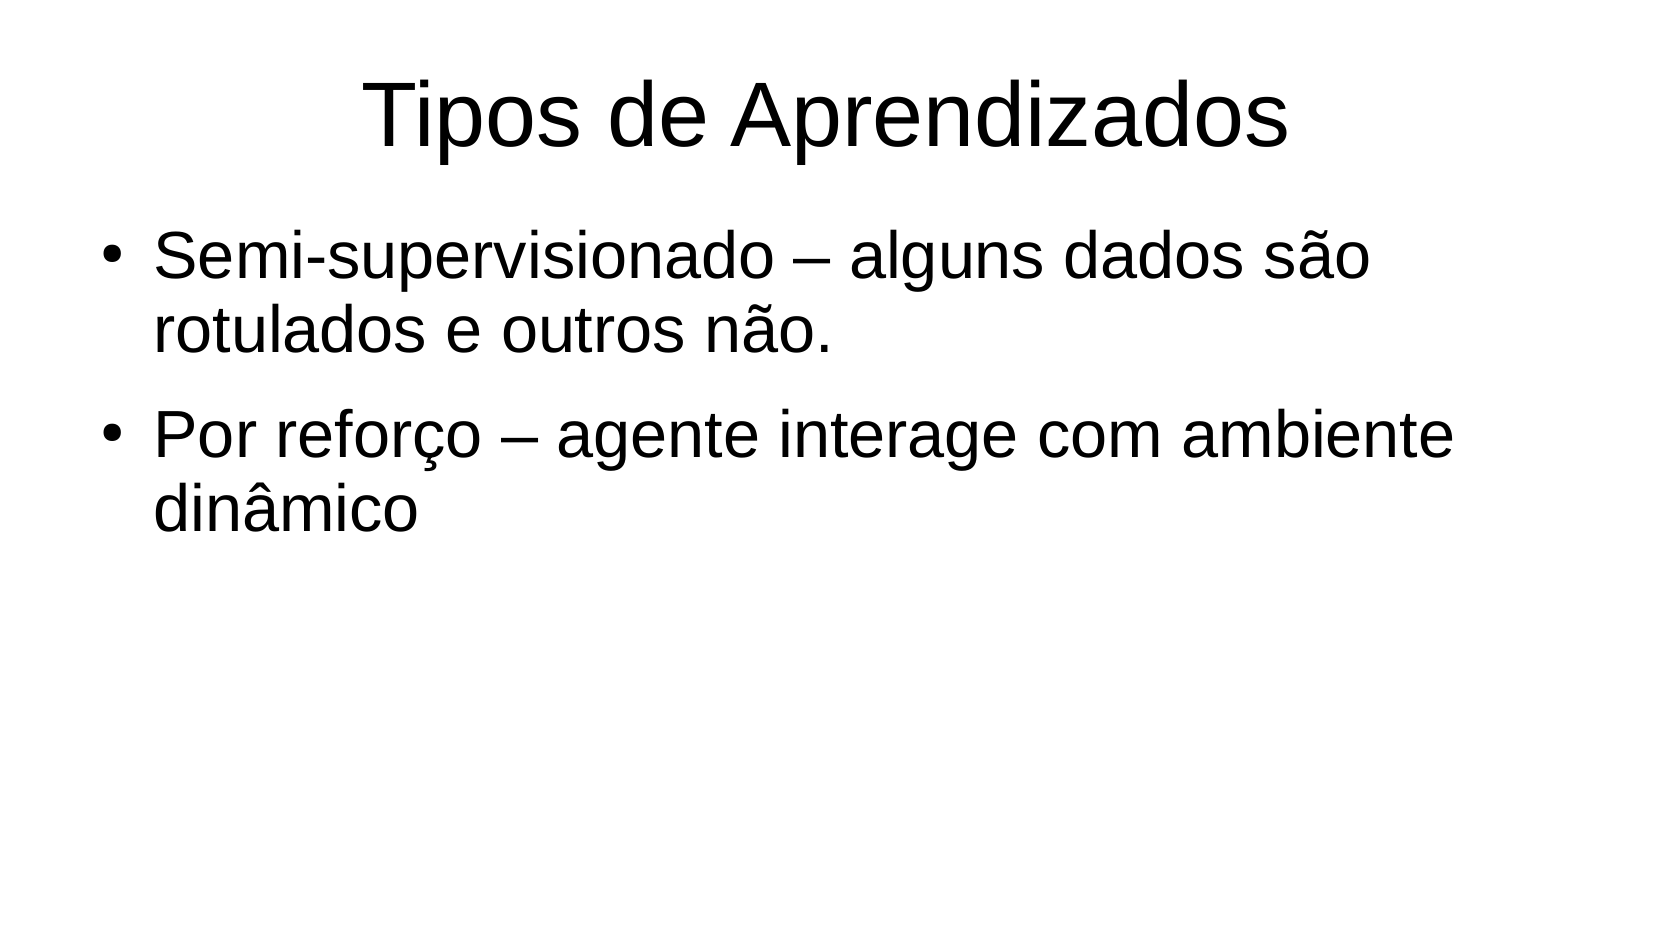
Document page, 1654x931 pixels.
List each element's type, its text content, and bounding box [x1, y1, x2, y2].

title Tipos de Aprendizados [82, 37, 1571, 193]
list Semi-supervisionado – alguns dados são rotulados e outros não. Por reforço – agente interage com ambiente dinâmico [82, 217, 1571, 758]
